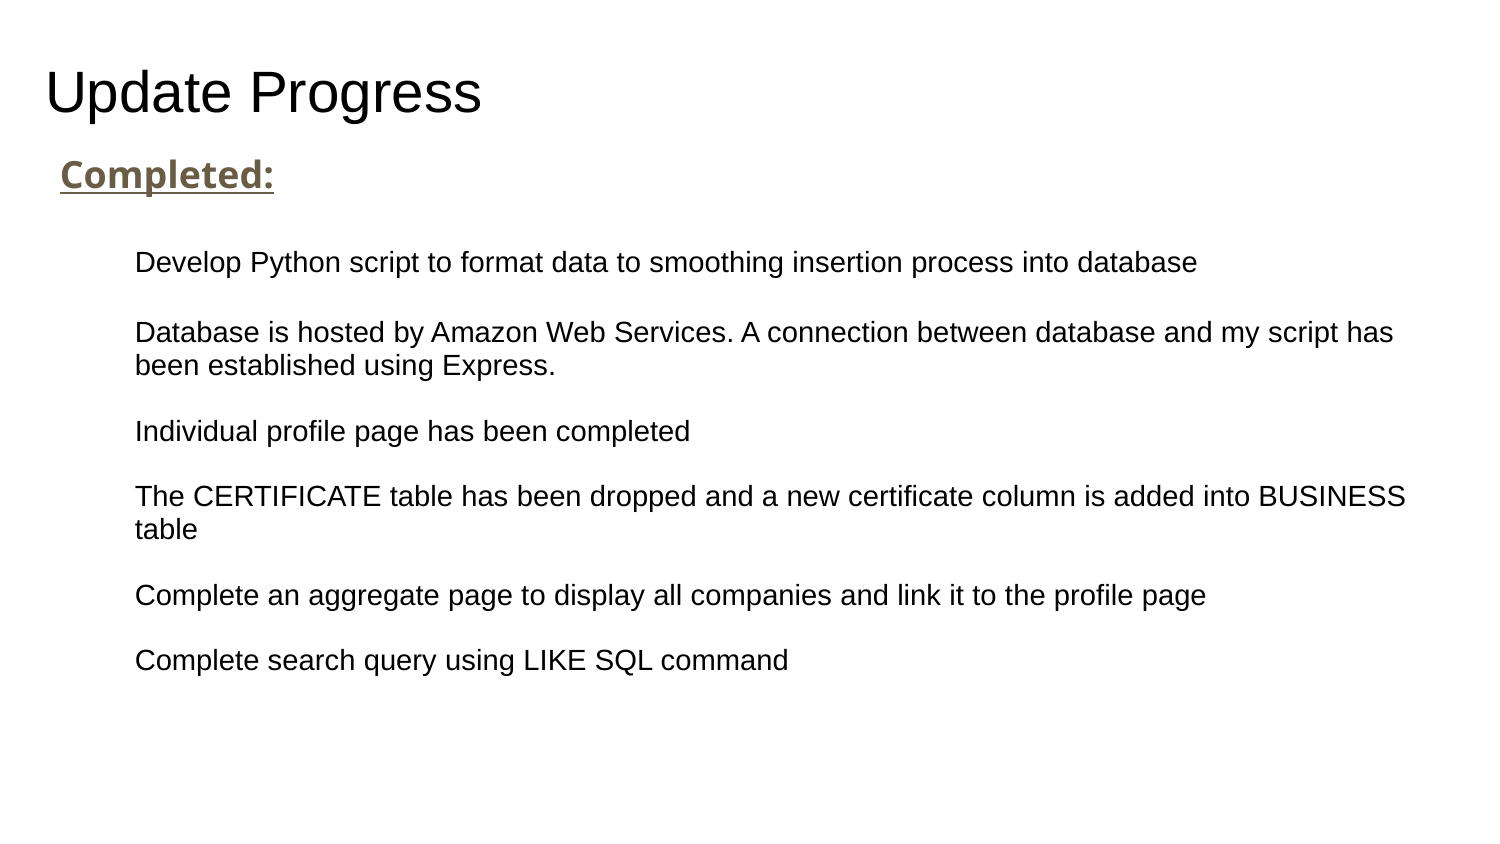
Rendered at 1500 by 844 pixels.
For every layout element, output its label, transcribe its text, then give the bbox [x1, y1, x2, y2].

title Update Progress [45, 45, 1443, 139]
text_box Completed: Develop Python script to format data to smoothing insertion process into database Database is hosted by Amazon Web Services. A connection between database and my script has been established using Express. Individual profile page has been completed The CERTIFICATE table has been dropped and a new certificate column is added into BUSINESS table Complete an aggregate page to display all companies and link it to the profile page Complete search query using LIKE SQL command [45, 141, 1448, 801]
